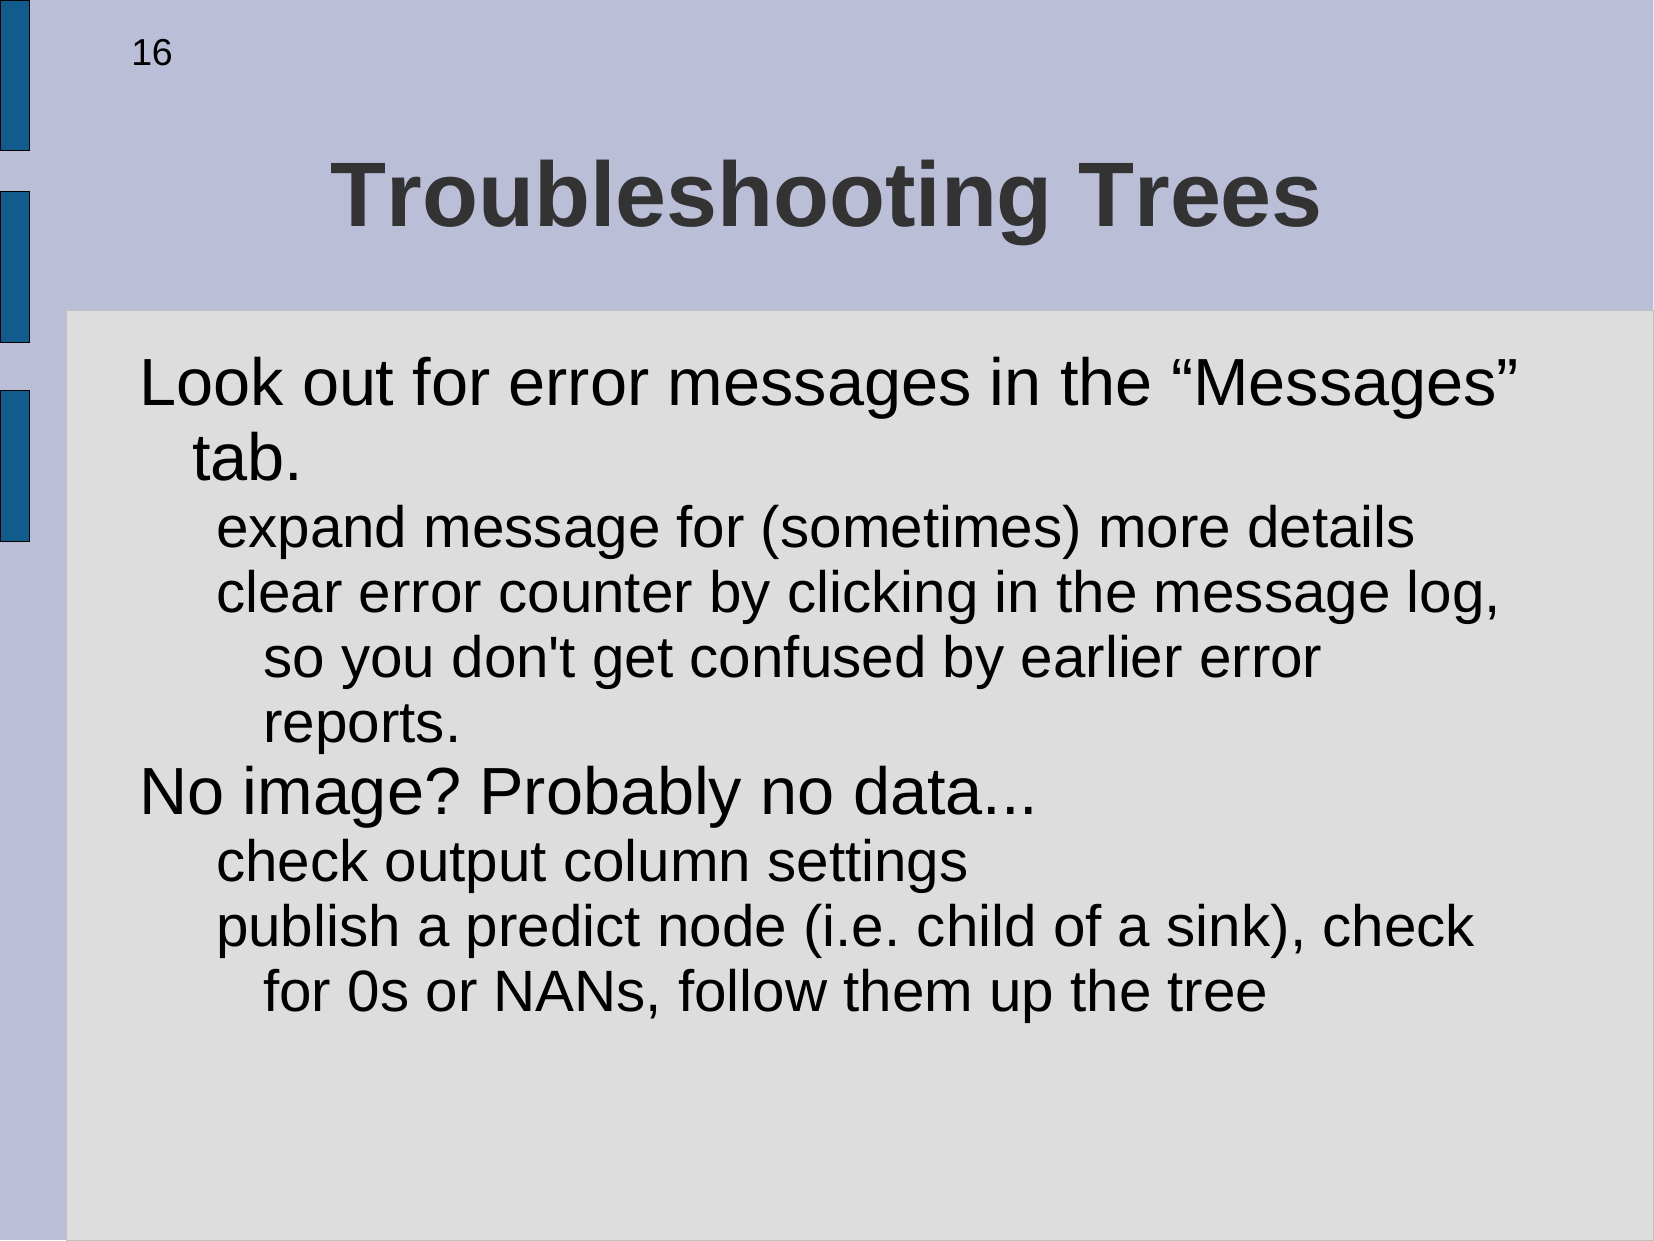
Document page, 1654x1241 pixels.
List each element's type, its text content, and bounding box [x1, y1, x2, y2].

list Look out for error messages in the “Messages” tab. expand message for (sometimes) more details clear error counter by clicking in the message log, so you don't get confused by earlier error reports. No image? Probably no data... check output column settings publish a predict node (i.e. child of a sink), check for 0s or NANs, follow them up the tree [121, 344, 1534, 1188]
text_box <number> [155, 23, 279, 97]
title Troubleshooting Trees [121, 91, 1534, 299]
